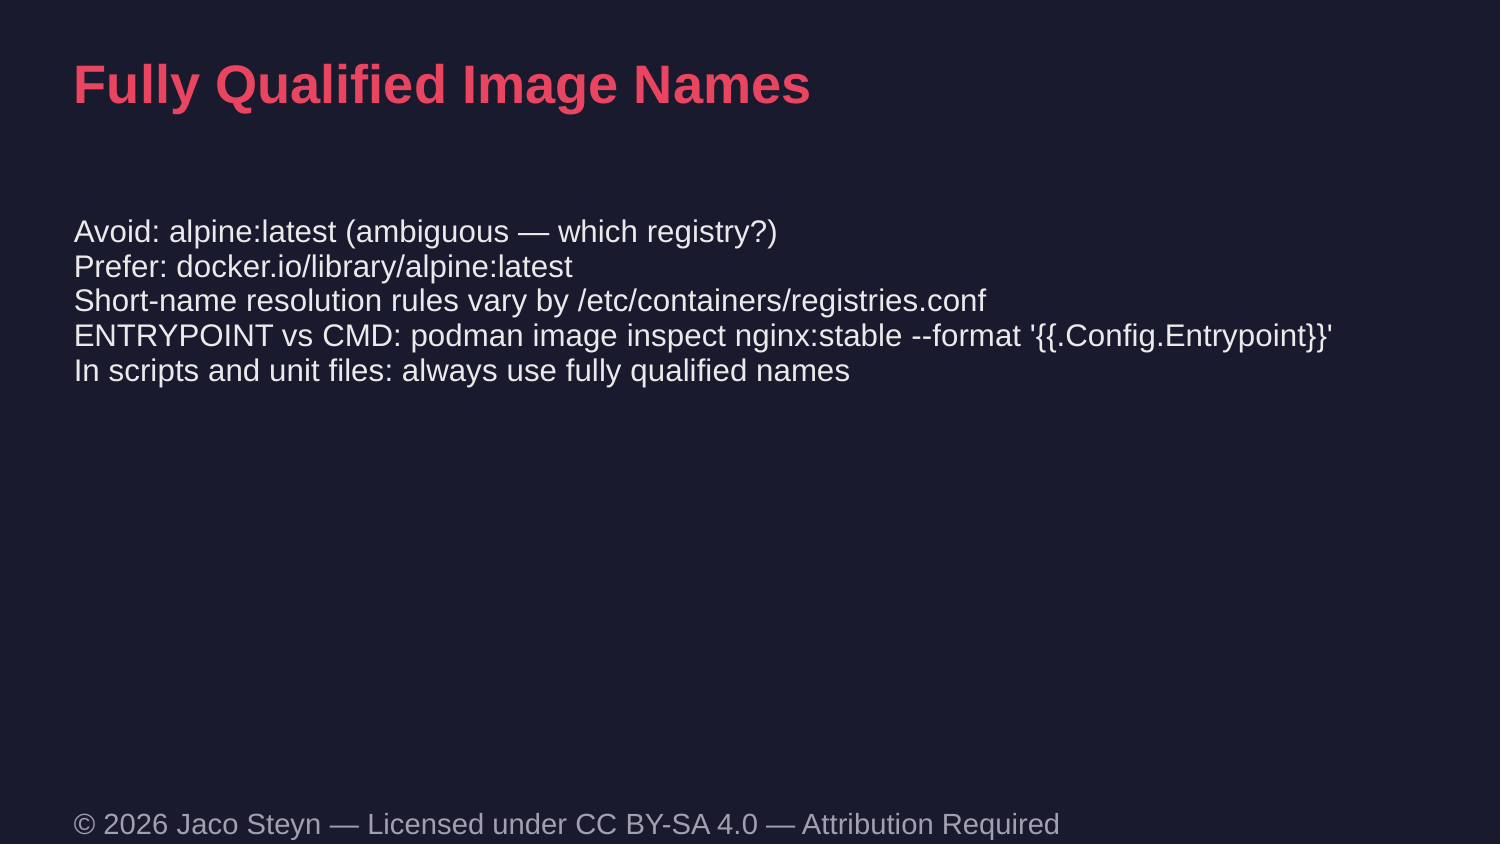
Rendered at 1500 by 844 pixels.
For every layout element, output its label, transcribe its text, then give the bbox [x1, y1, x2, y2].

text_box Avoid: alpine:latest (ambiguous — which registry?) Prefer: docker.io/library/alpine:latest Short-name resolution rules vary by /etc/containers/registries.conf ENTRYPOINT vs CMD: podman image inspect nginx:stable --format '{{.Config.Entrypoint}}' In scripts and unit files: always use fully qualified names [59, 206, 1441, 798]
text_box © 2026 Jaco Steyn — Licensed under CC BY-SA 4.0 — Attribution Required [59, 800, 1441, 836]
title Fully Qualified Image Names [59, 47, 1441, 166]
